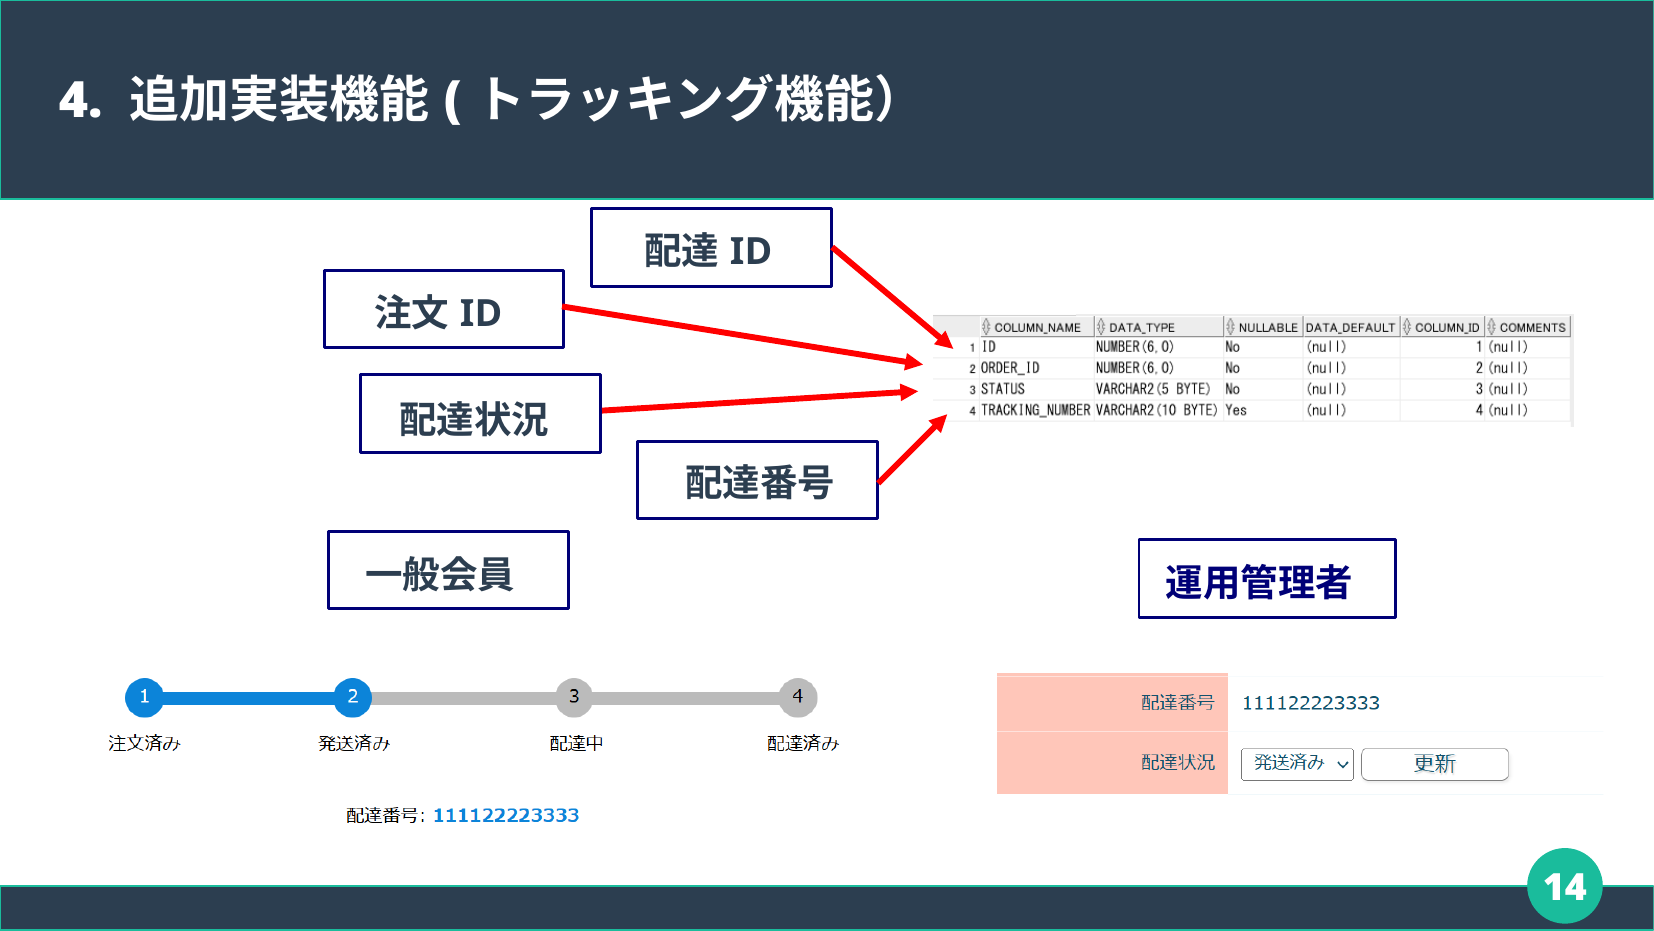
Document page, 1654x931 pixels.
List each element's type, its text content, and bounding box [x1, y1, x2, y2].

picture [23, 657, 880, 834]
text_box 配達状況 [284, 374, 665, 460]
text_box 運用管理者 [1069, 537, 1450, 622]
text_box 配達番号 [569, 437, 951, 523]
title 4. 追加実装機能(トラッキング機能） [59, 37, 1595, 156]
text_box 一般会員 [330, 533, 567, 607]
text_box 配達ID [517, 206, 899, 291]
text_box 注文ID [247, 268, 629, 353]
picture [933, 314, 1574, 427]
picture [988, 673, 1604, 810]
text_box 一般会員 [250, 530, 631, 615]
